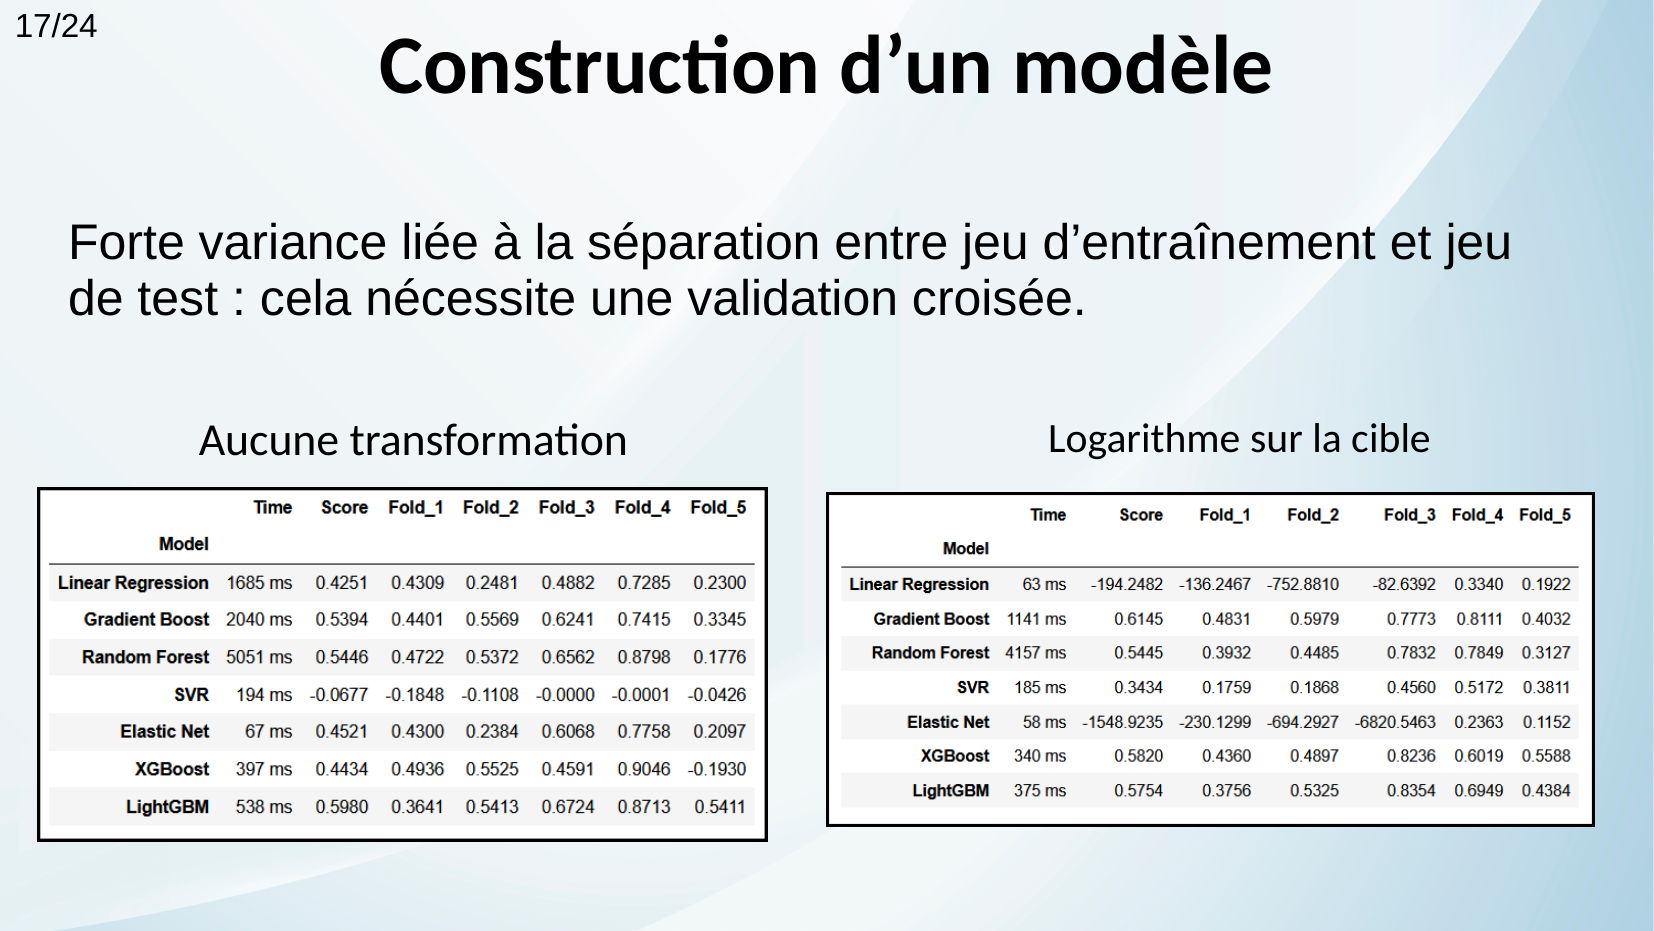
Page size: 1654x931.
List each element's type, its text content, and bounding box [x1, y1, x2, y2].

picture [0, 0, 1654, 931]
text_box Aucune transformation [118, 413, 709, 479]
text_box Forte variance liée à la séparation entre jeu d’entraînement et jeu de test : cela nécessite une validation croisée. [53, 206, 1565, 360]
title Construction d’un modèle [82, 31, 1571, 199]
text_box Logarithme sur la cible [1033, 413, 1477, 479]
text_box 17/24 [0, 0, 119, 60]
